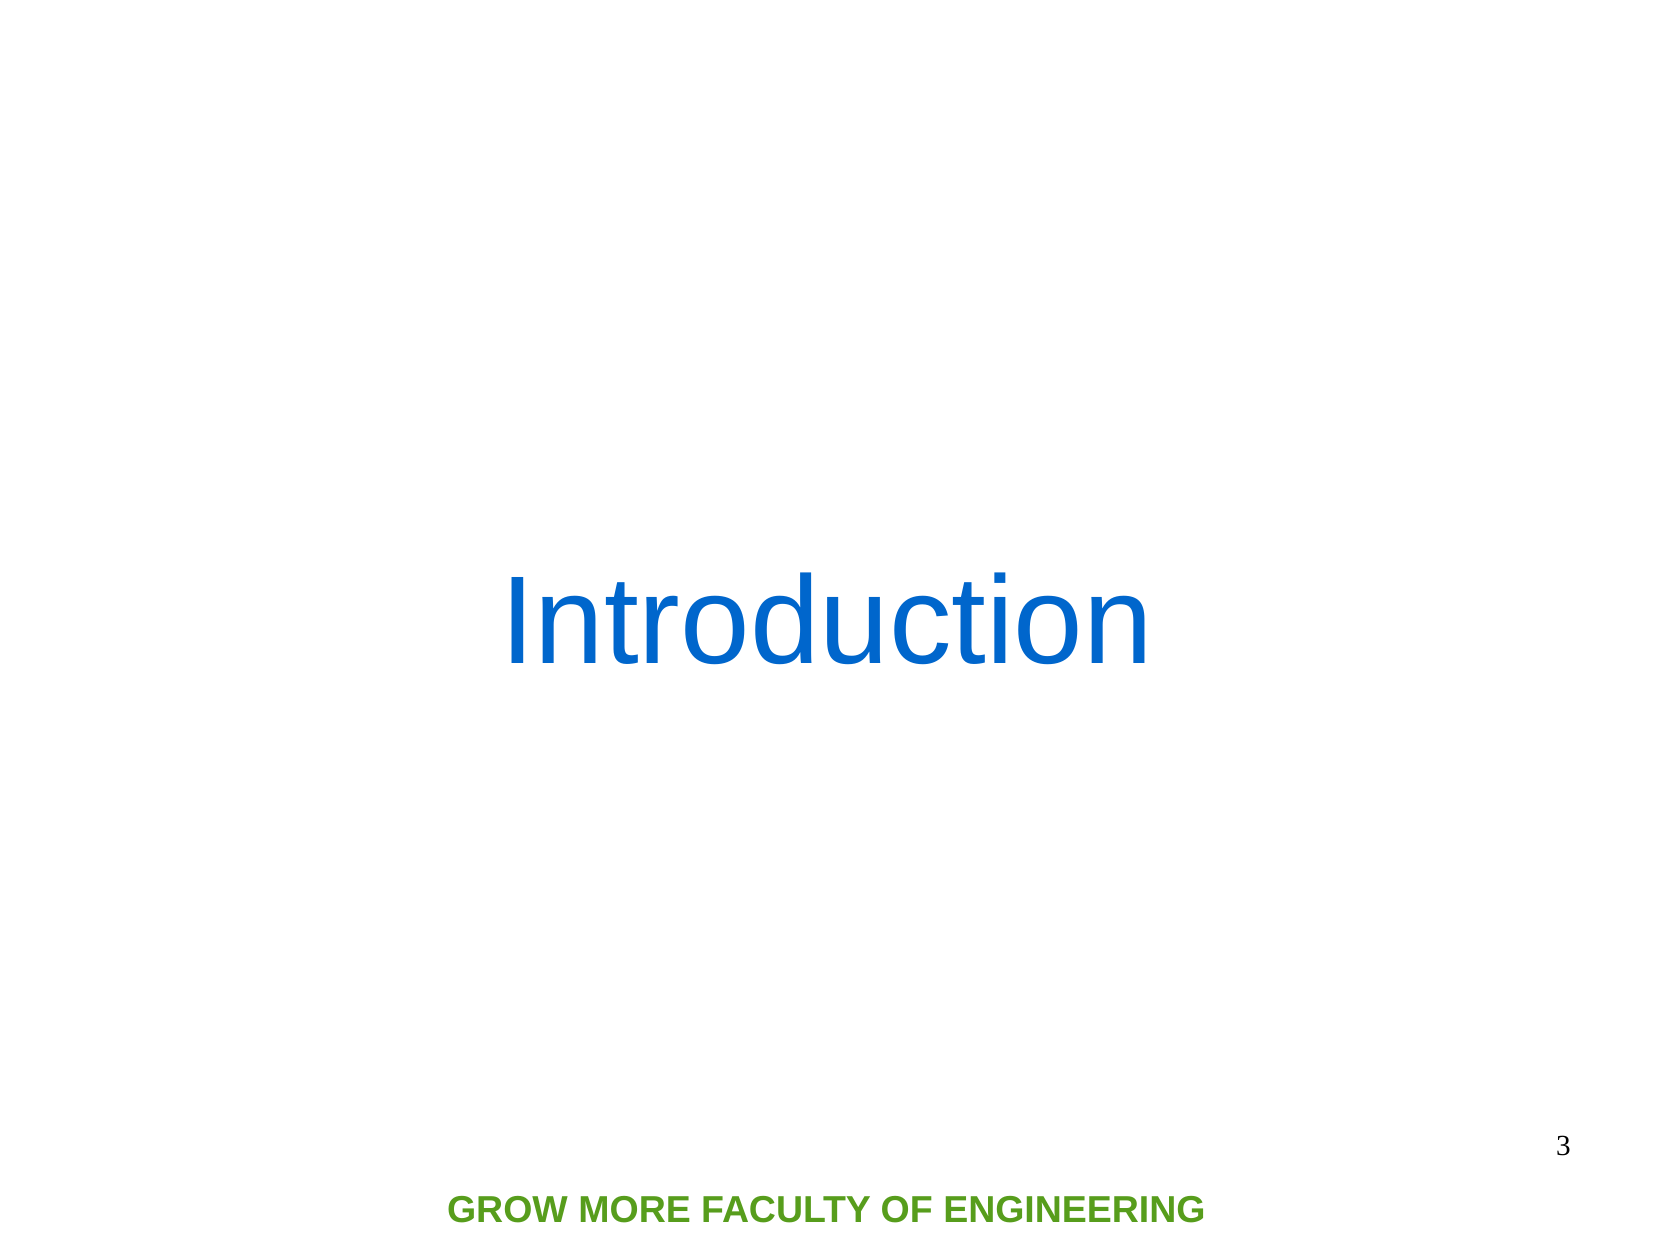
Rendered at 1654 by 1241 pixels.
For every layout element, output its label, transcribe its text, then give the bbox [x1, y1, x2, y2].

title Introduction [82, 516, 1571, 724]
